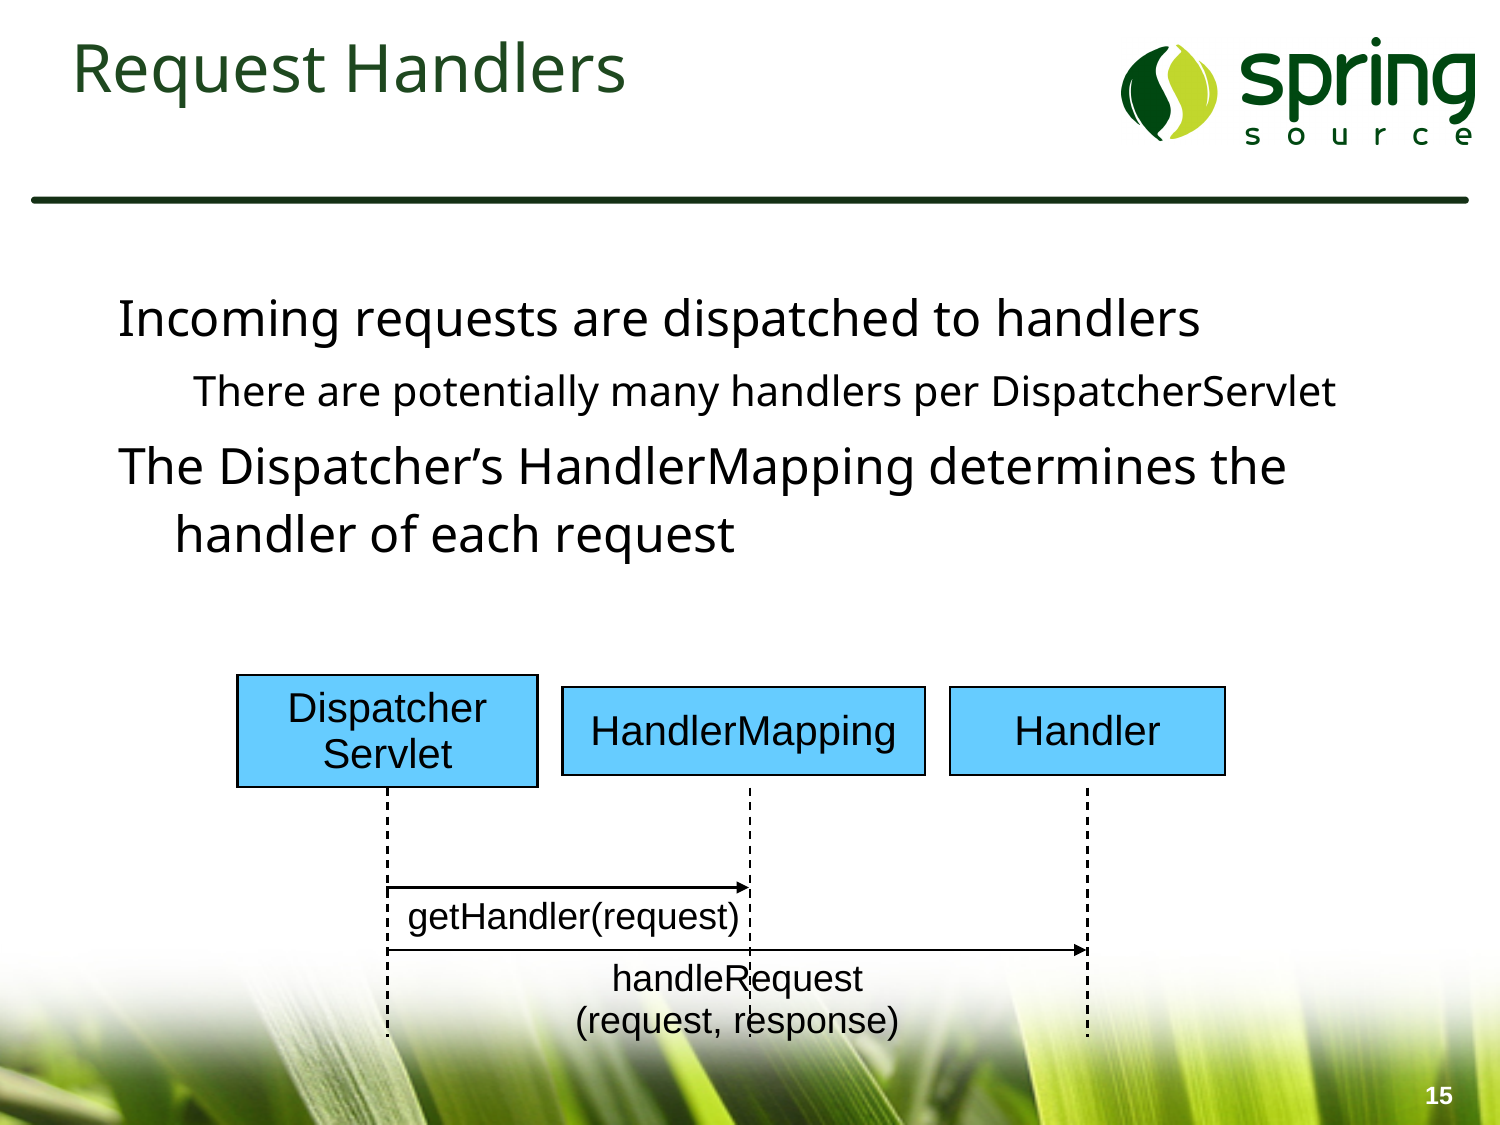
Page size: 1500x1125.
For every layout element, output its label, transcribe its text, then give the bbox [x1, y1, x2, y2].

picture [1121, 37, 1475, 145]
text_box Dispatcher Servlet [237, 674, 538, 788]
text_box Handler [950, 687, 1225, 775]
text_box getHandler(request) [386, 887, 762, 945]
title Request Handlers [56, 13, 1089, 176]
picture [0, 944, 1500, 1125]
list Incoming requests are dispatched to handlers There are potentially many handlers per DispatcherServlet The Dispatcher’s HandlerMapping determines the handler of each request [103, 275, 1394, 938]
text_box handleRequest (request, response) [362, 949, 1113, 1050]
text_box HandlerMapping [562, 687, 925, 775]
